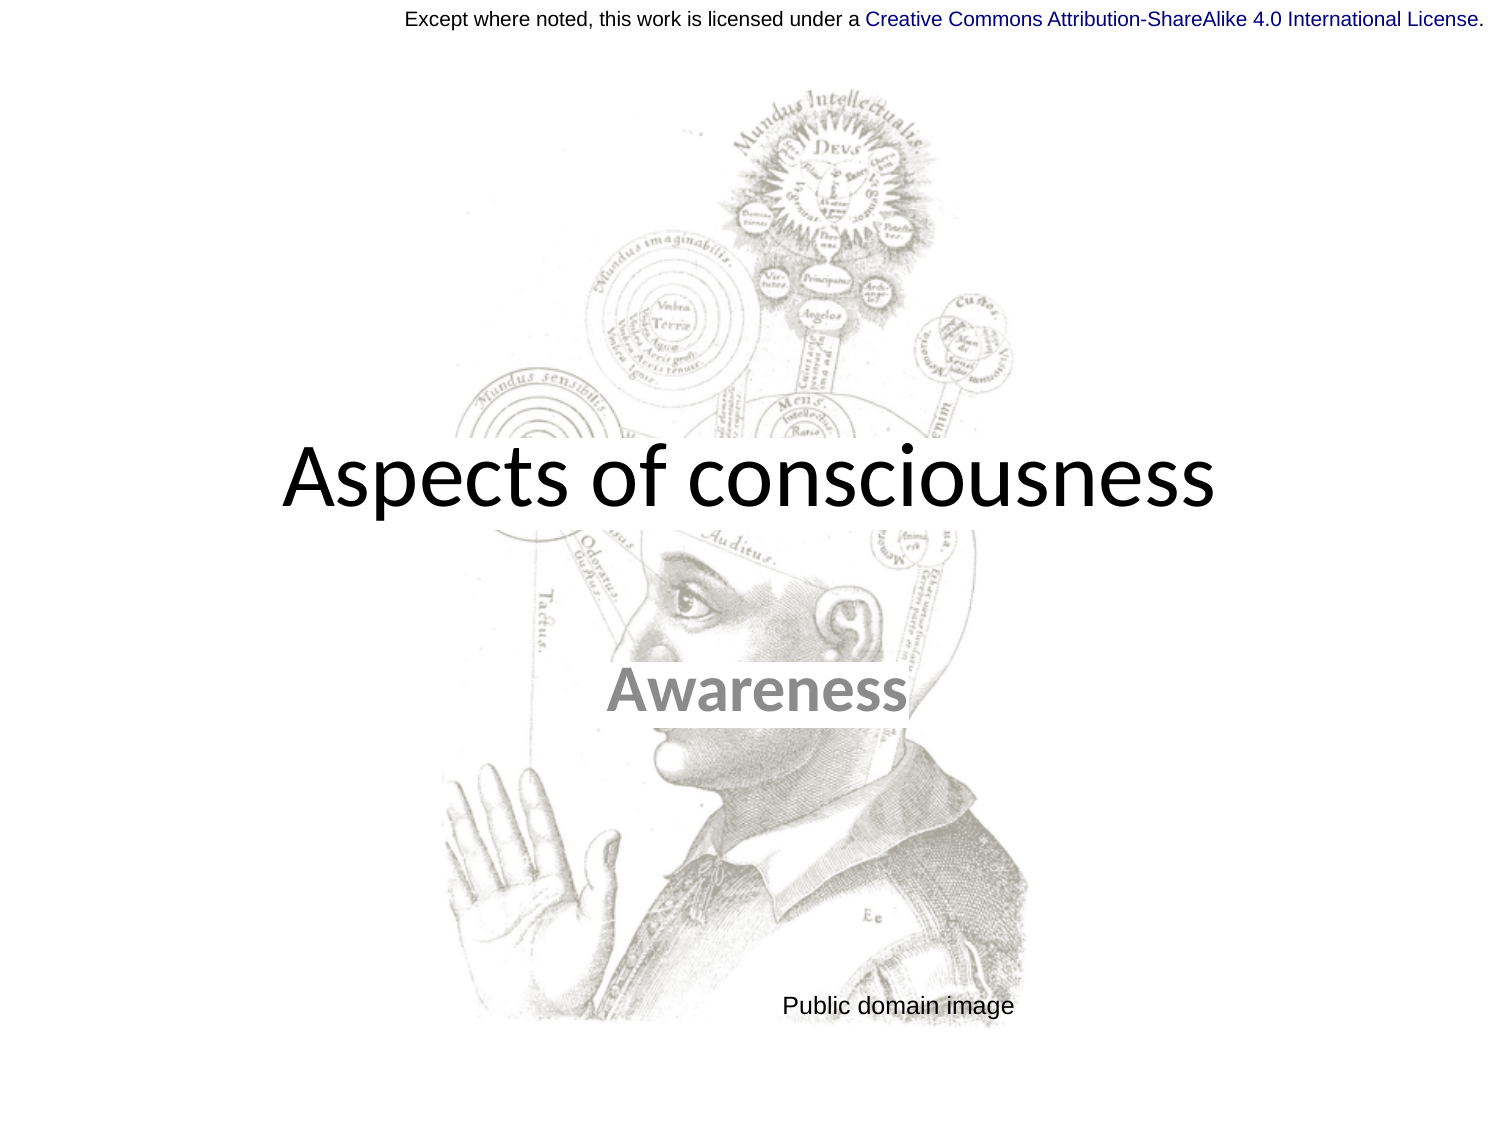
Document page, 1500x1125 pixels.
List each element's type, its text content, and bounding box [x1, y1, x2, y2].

text_box Except where noted, this work is licensed under a Creative Commons Attribution-ShareAlike 4.0 International License. [389, 0, 1500, 62]
picture [442, 89, 1089, 349]
picture [442, 591, 1089, 637]
picture [442, 925, 1089, 1028]
subtitle Awareness [225, 637, 1275, 925]
text_box Public domain image [767, 984, 1040, 1028]
title Aspects of consciousness [112, 349, 1388, 591]
